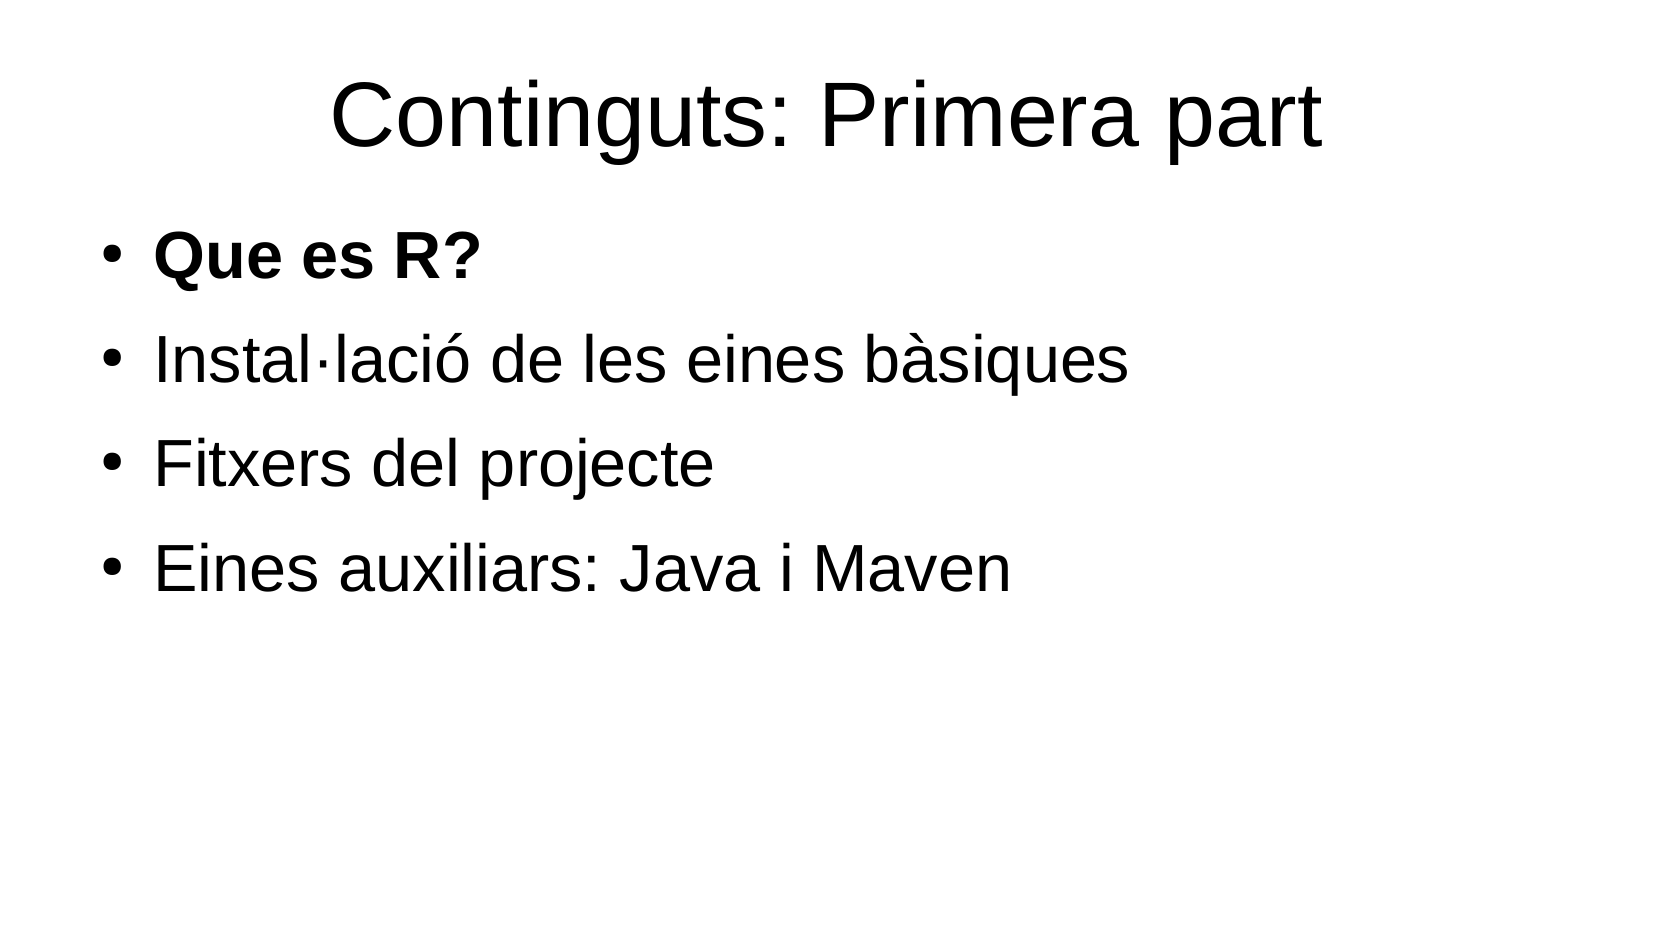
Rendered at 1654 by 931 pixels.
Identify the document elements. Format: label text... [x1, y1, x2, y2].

list Que es R? Instal·lació de les eines bàsiques Fitxers del projecte Eines auxiliars: Java i Maven [82, 217, 1571, 758]
title Continguts: Primera part [82, 37, 1571, 193]
